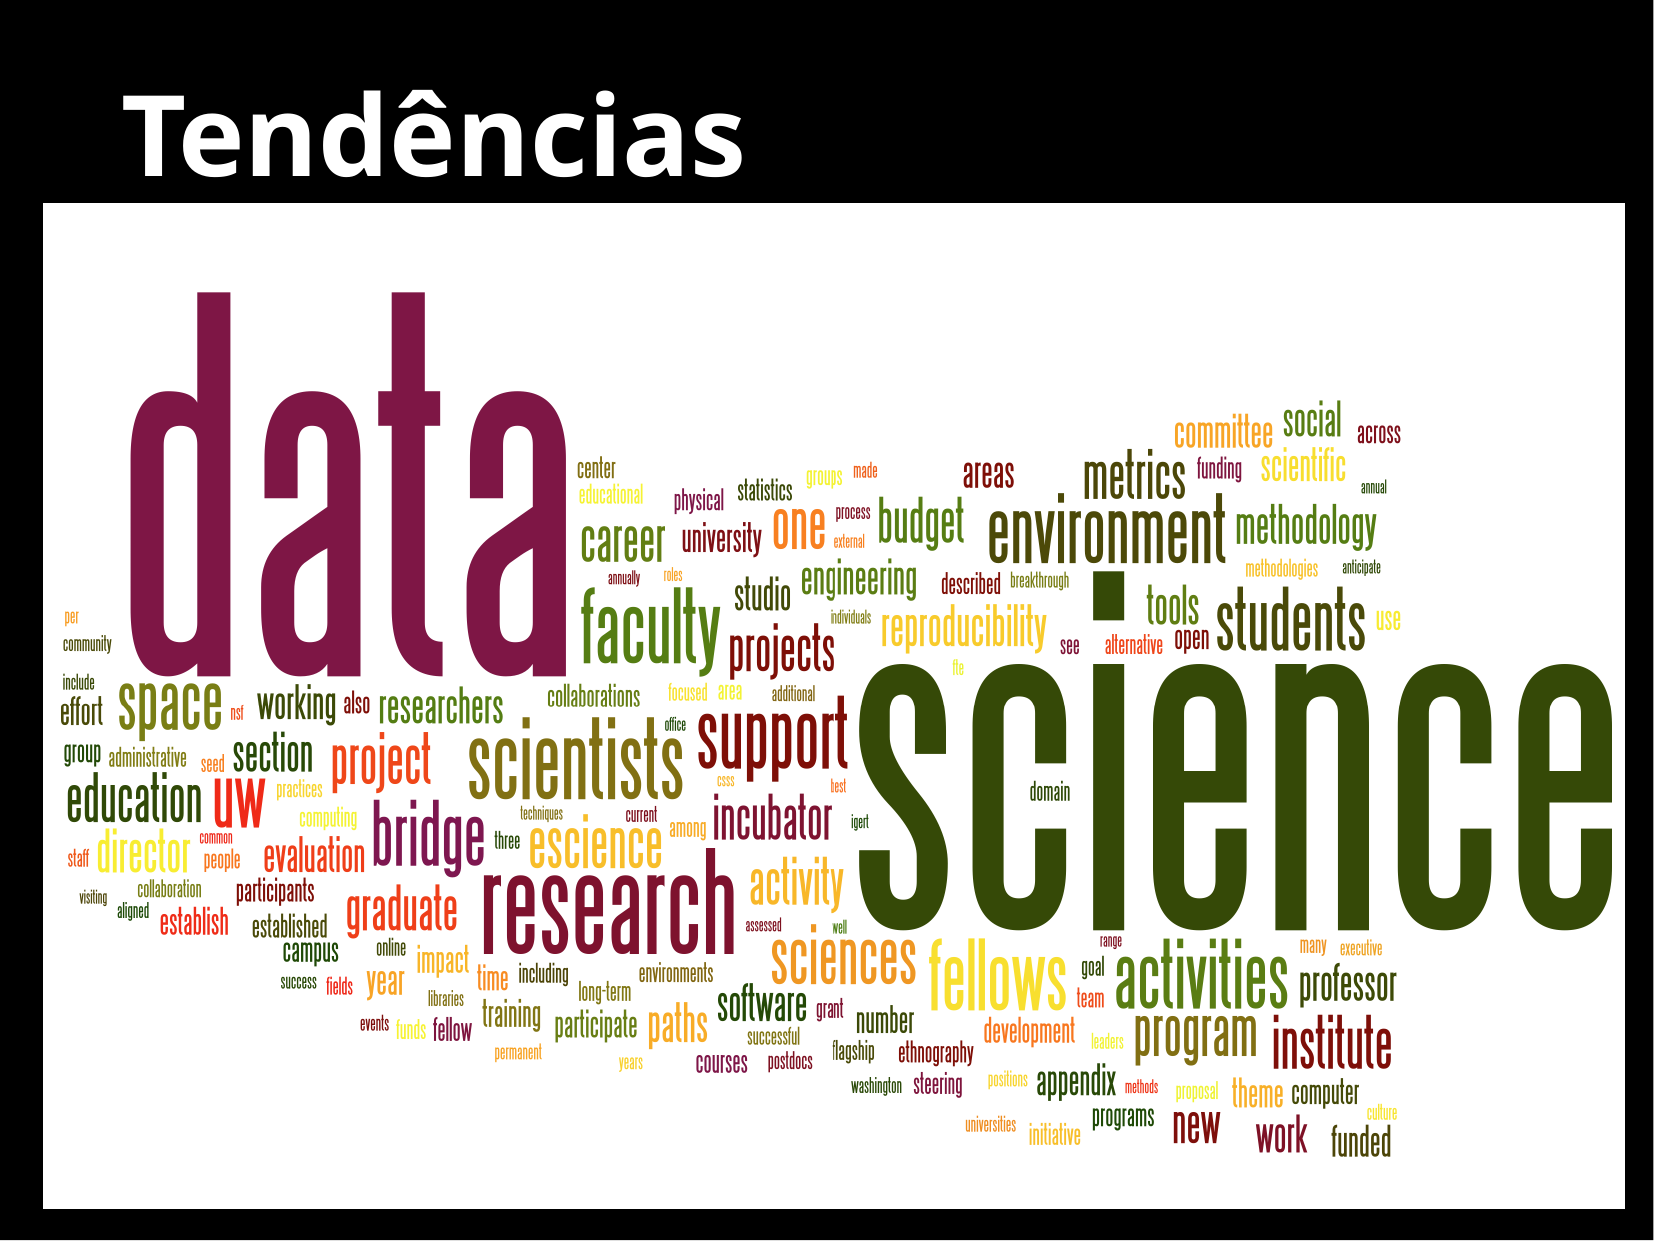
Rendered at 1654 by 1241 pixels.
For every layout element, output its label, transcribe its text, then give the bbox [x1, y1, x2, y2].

text_box Tendências [106, 49, 720, 195]
picture [43, 203, 1625, 1209]
text_box [0, 0, 1654, 1241]
